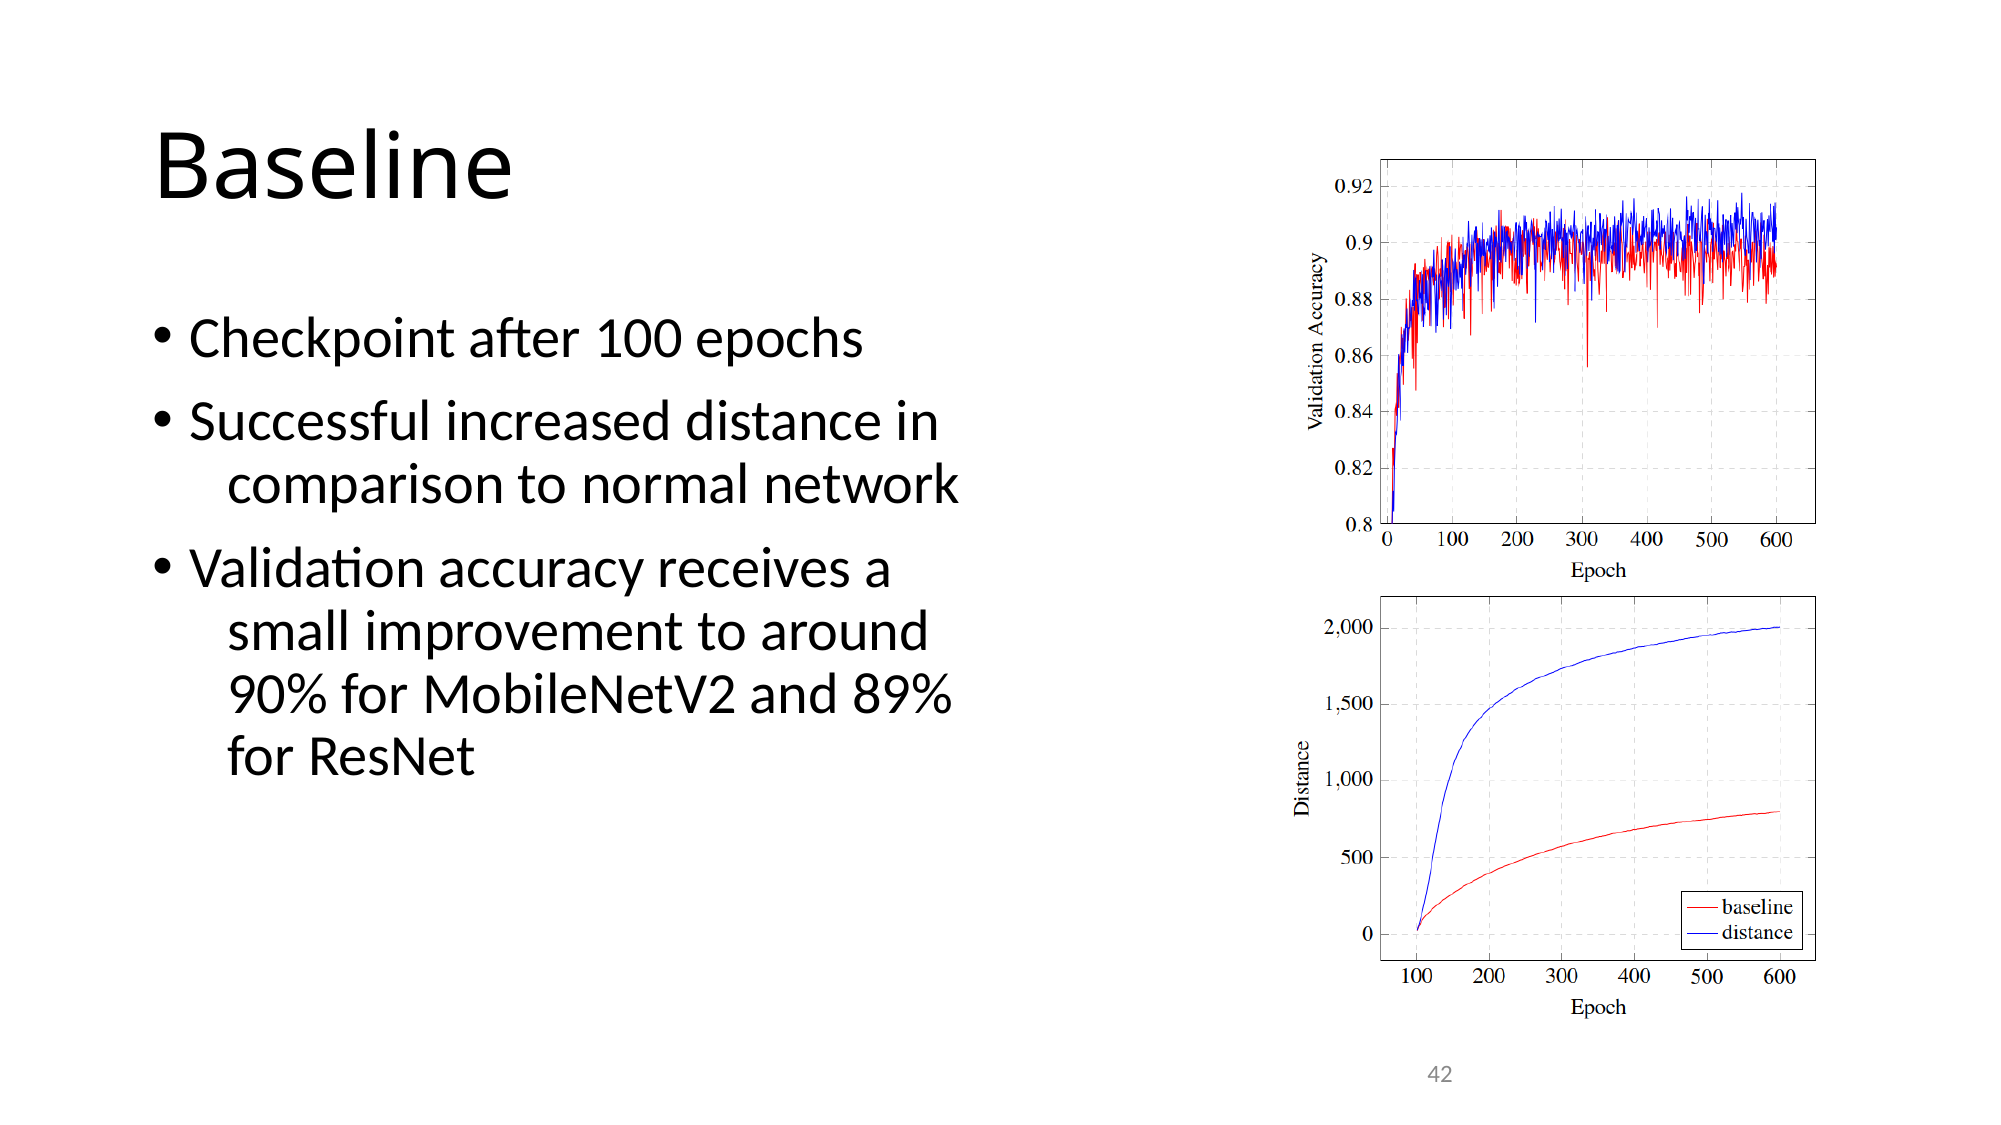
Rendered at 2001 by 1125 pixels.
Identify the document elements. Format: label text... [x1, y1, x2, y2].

list Checkpoint after 100 epochs Successful increased distance in comparison to normal network Validation accuracy receives a small improvement to around 90% for MobileNetV2 and 89% for ResNet [137, 299, 988, 1014]
title Baseline [137, 59, 1863, 278]
text_box [1412, 1042, 1863, 1103]
picture [1272, 138, 1863, 1029]
